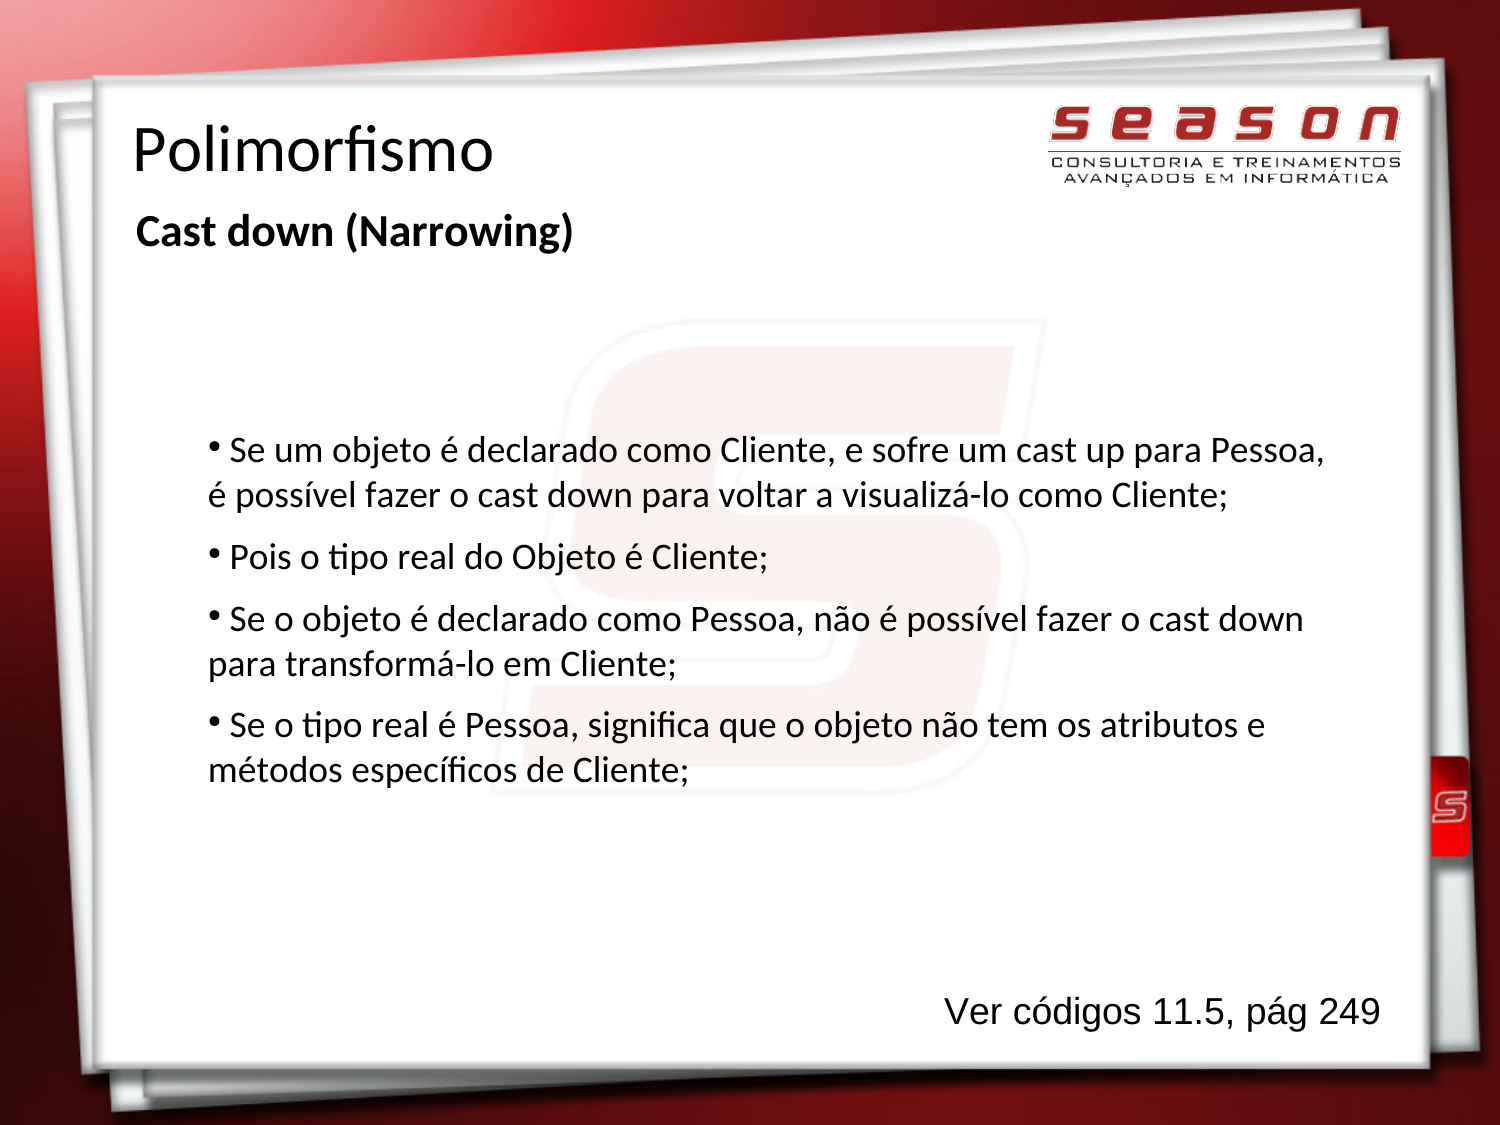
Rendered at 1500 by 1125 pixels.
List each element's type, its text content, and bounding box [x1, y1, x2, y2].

text_box Se um objeto é declarado como Cliente, e sofre um cast up para Pessoa, é possível fazer o cast down para voltar a visualizá-lo como Cliente; Pois o tipo real do Objeto é Cliente; Se o objeto é declarado como Pessoa, não é possível fazer o cast down para transformá-lo em Cliente; Se o tipo real é Pessoa, significa que o objeto não tem os atributos e métodos específicos de Cliente; [207, 340, 1328, 876]
title Polimorfismo [118, 33, 1394, 257]
text_box Ver códigos 11.5, pág 249 [708, 979, 1396, 1040]
picture [0, 0, 1500, 1125]
text_box Cast down (Narrowing) [119, 200, 1240, 256]
